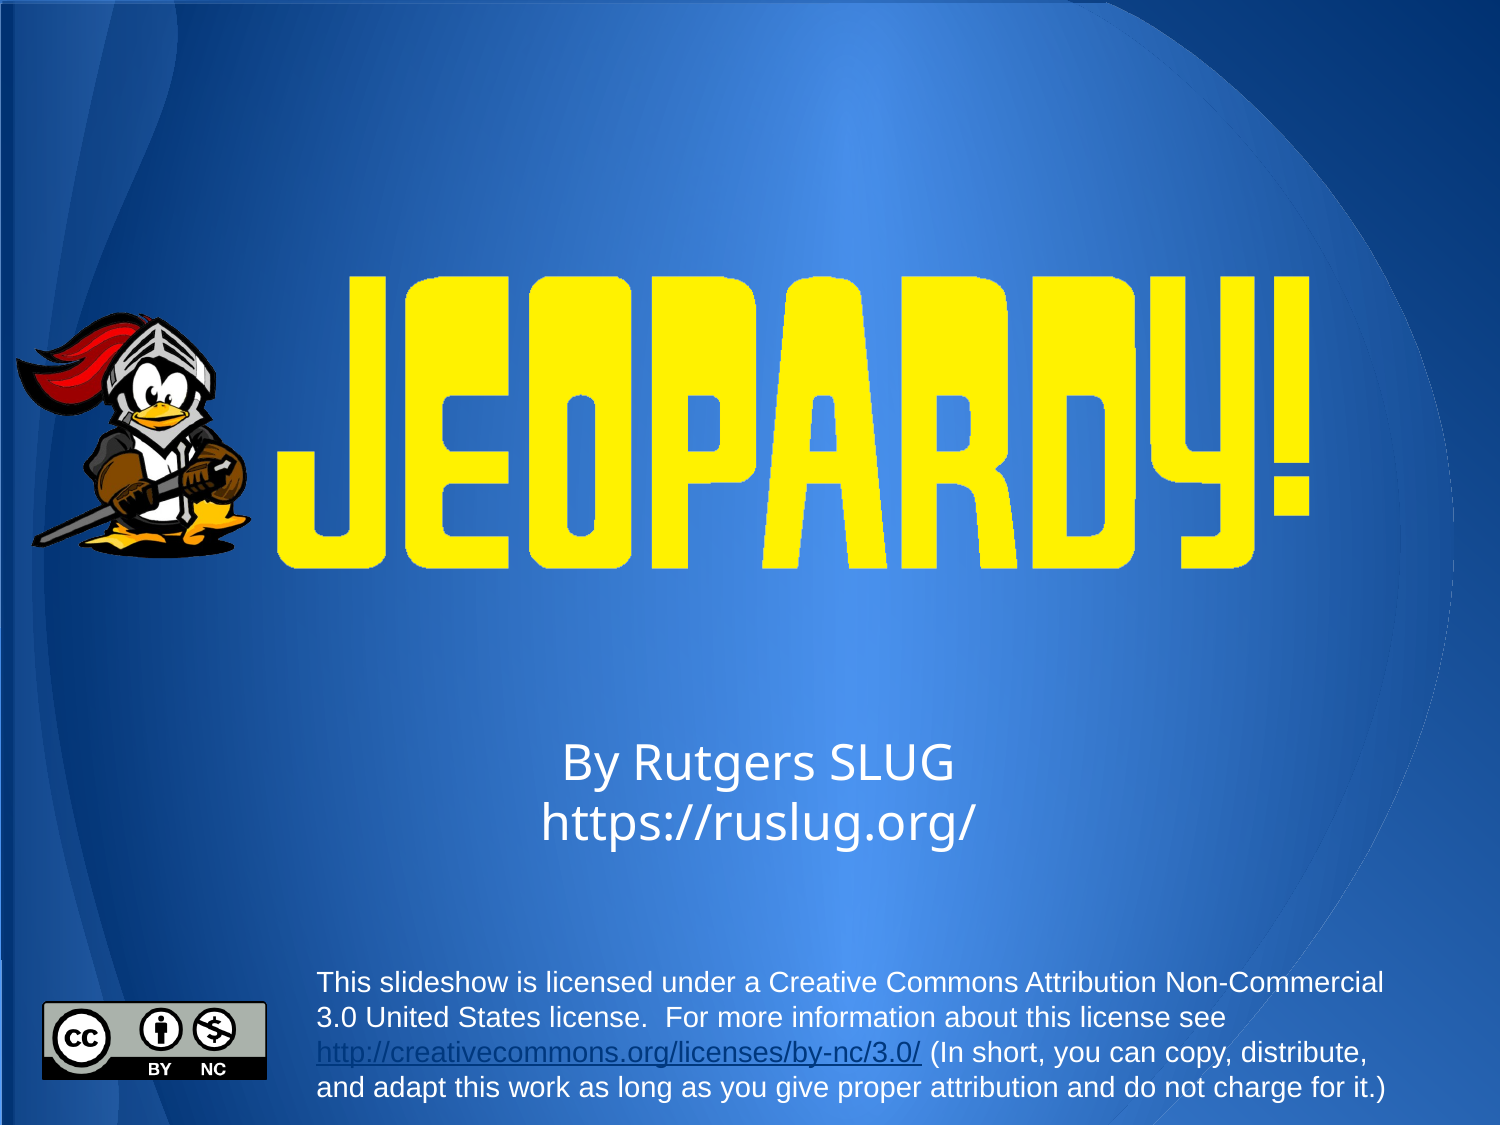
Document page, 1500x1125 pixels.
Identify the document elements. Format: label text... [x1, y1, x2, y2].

text_box This slideshow is licensed under a Creative Commons Attribution Non-Commercial 3.0 United States license. For more information about this license see http://creativecommons.org/licenses/by-nc/3.0/ (In short, you can copy, distribute, and adapt this work as long as you give proper attribution and do not charge for it.) [301, 948, 1429, 1105]
picture [42, 1001, 267, 1080]
picture [0, 297, 259, 566]
subtitle By Rutgers SLUG https://ruslug.org/ [51, 715, 1466, 929]
picture [266, 263, 1336, 582]
